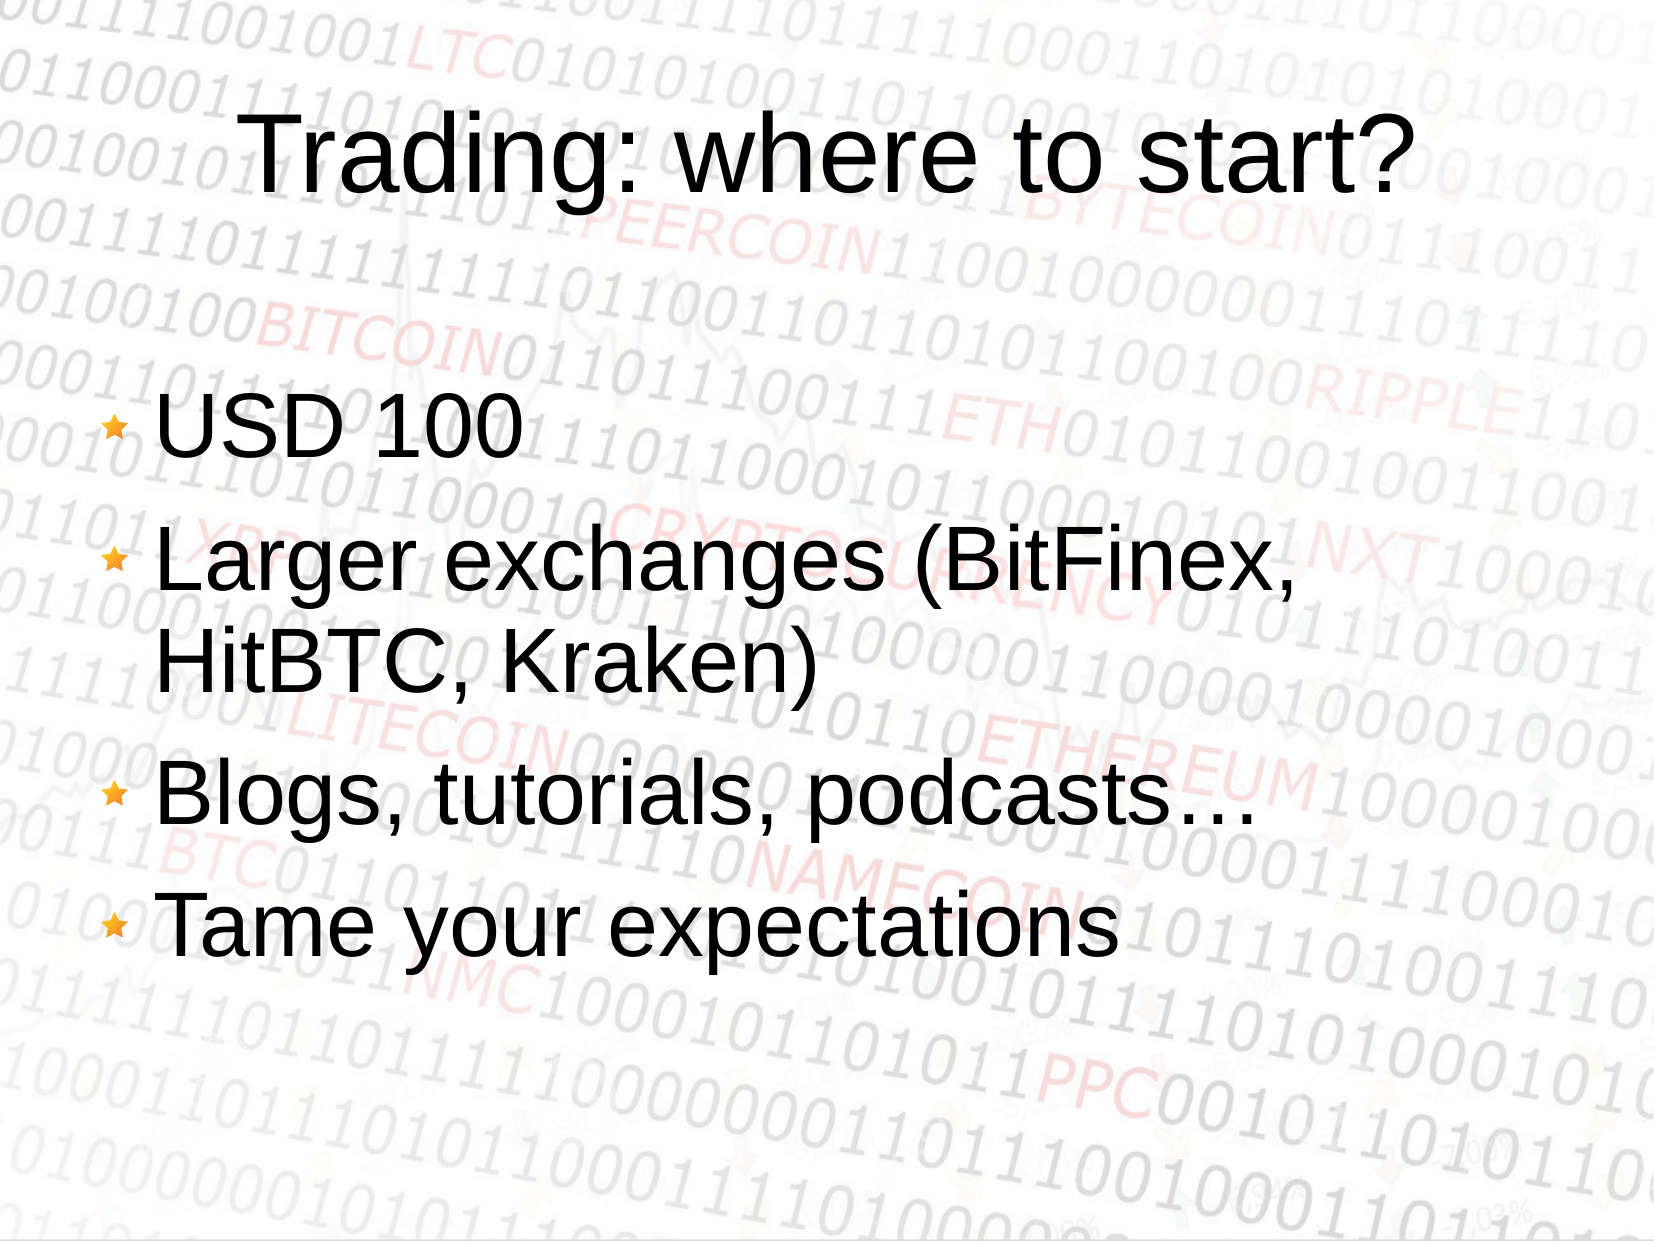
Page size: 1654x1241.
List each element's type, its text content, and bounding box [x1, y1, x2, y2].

picture [0, 0, 1654, 1241]
list USD 100 Larger exchanges (BitFinex, HitBTC, Kraken) Blogs, tutorials, podcasts… Tame your expectations [82, 375, 1571, 1010]
title Trading: where to start? [82, 49, 1571, 257]
